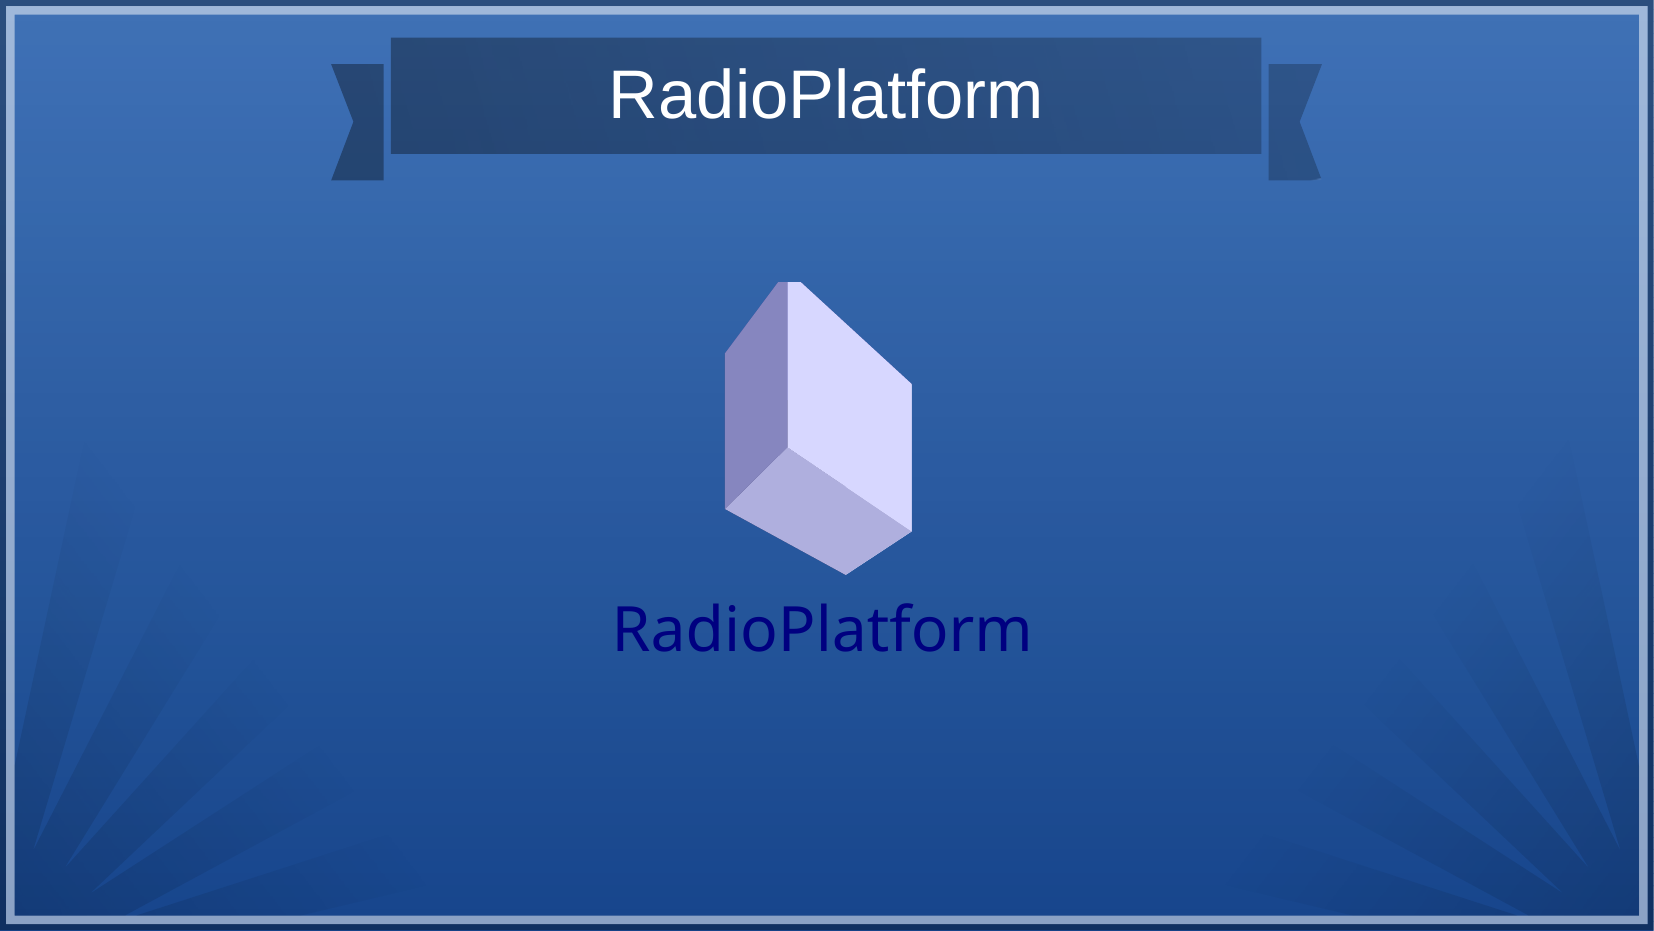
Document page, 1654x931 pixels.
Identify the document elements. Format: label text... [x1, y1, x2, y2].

picture [617, 282, 1046, 653]
title RadioPlatform [389, 35, 1264, 154]
